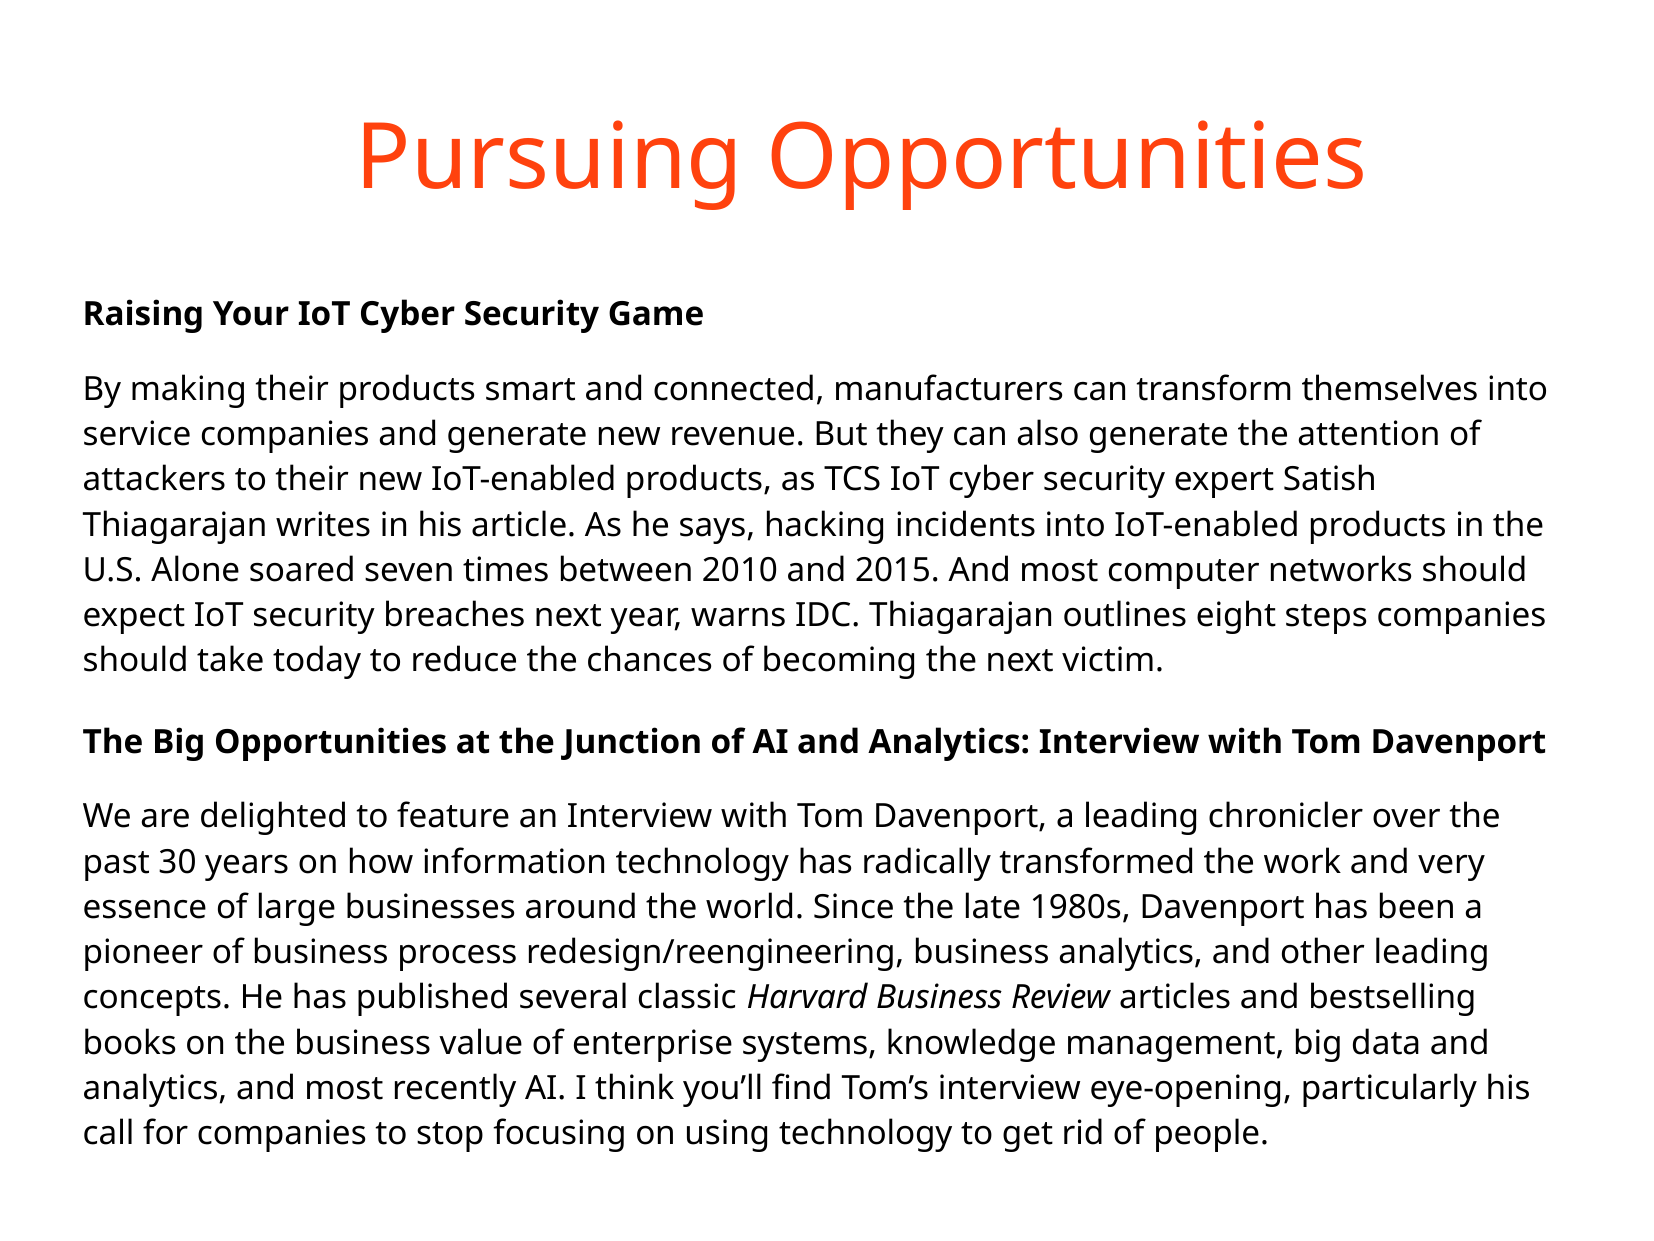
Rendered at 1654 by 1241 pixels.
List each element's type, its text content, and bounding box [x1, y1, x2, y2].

list Raising Your IoT Cyber Security Game By making their products smart and connected, manufacturers can transform themselves into service companies and generate new revenue. But they can also generate the attention of attackers to their new IoT-enabled products, as TCS IoT cyber security expert Satish Thiagarajan writes in his article. As he says, hacking incidents into IoT-enabled products in the U.S. Alone soared seven times between 2010 and 2015. And most computer networks should expect IoT security breaches next year, warns IDC. Thiagarajan outlines eight steps companies should take today to reduce the chances of becoming the next victim. [82, 290, 1571, 681]
list The Big Opportunities at the Junction of AI and Analytics: Interview with Tom Davenport We are delighted to feature an Interview with Tom Davenport, a leading chronicler over the past 30 years on how information technology has radically transformed the work and very essence of large businesses around the world. Since the late 1980s, Davenport has been a pioneer of business process redesign/reengineering, business analytics, and other leading concepts. He has published several classic Harvard Business Review articles and bestselling books on the business value of enterprise systems, knowledge management, big data and analytics, and most recently AI. I think you’ll find Tom’s interview eye-opening, particularly his call for companies to stop focusing on using technology to get rid of people. [82, 717, 1571, 1109]
title Pursuing Opportunities [82, 49, 1571, 257]
